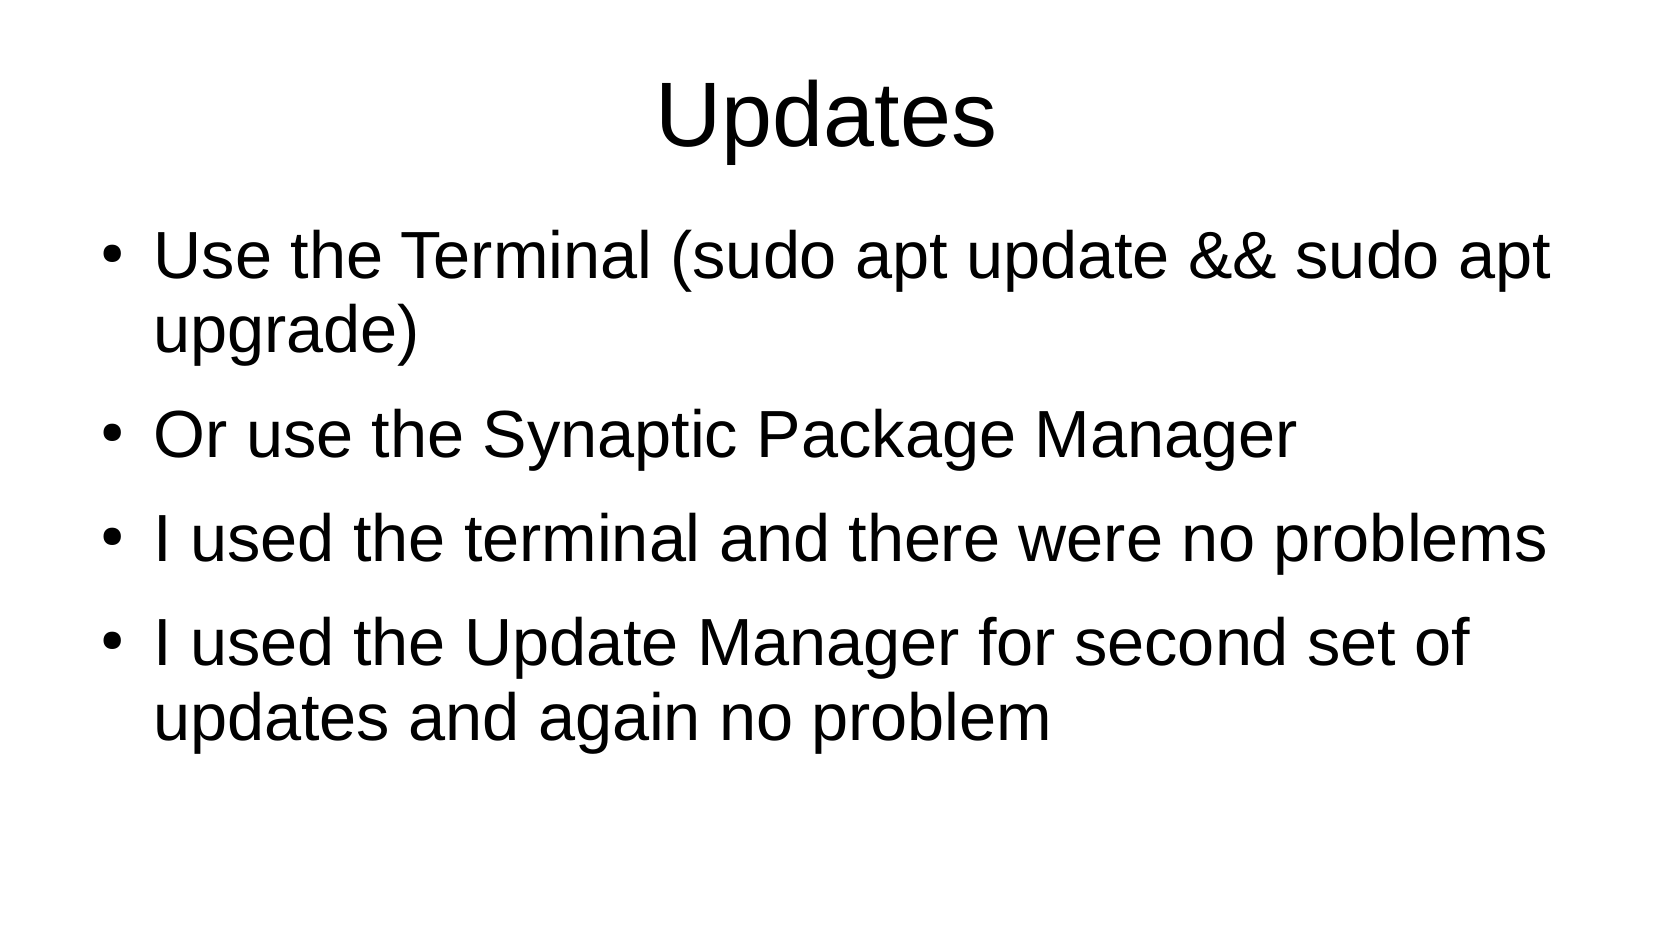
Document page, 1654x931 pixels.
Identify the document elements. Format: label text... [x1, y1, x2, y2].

list Use the Terminal (sudo apt update && sudo apt upgrade) Or use the Synaptic Package Manager I used the terminal and there were no problems I used the Update Manager for second set of updates and again no problem [82, 217, 1571, 758]
title Updates [82, 37, 1571, 193]
